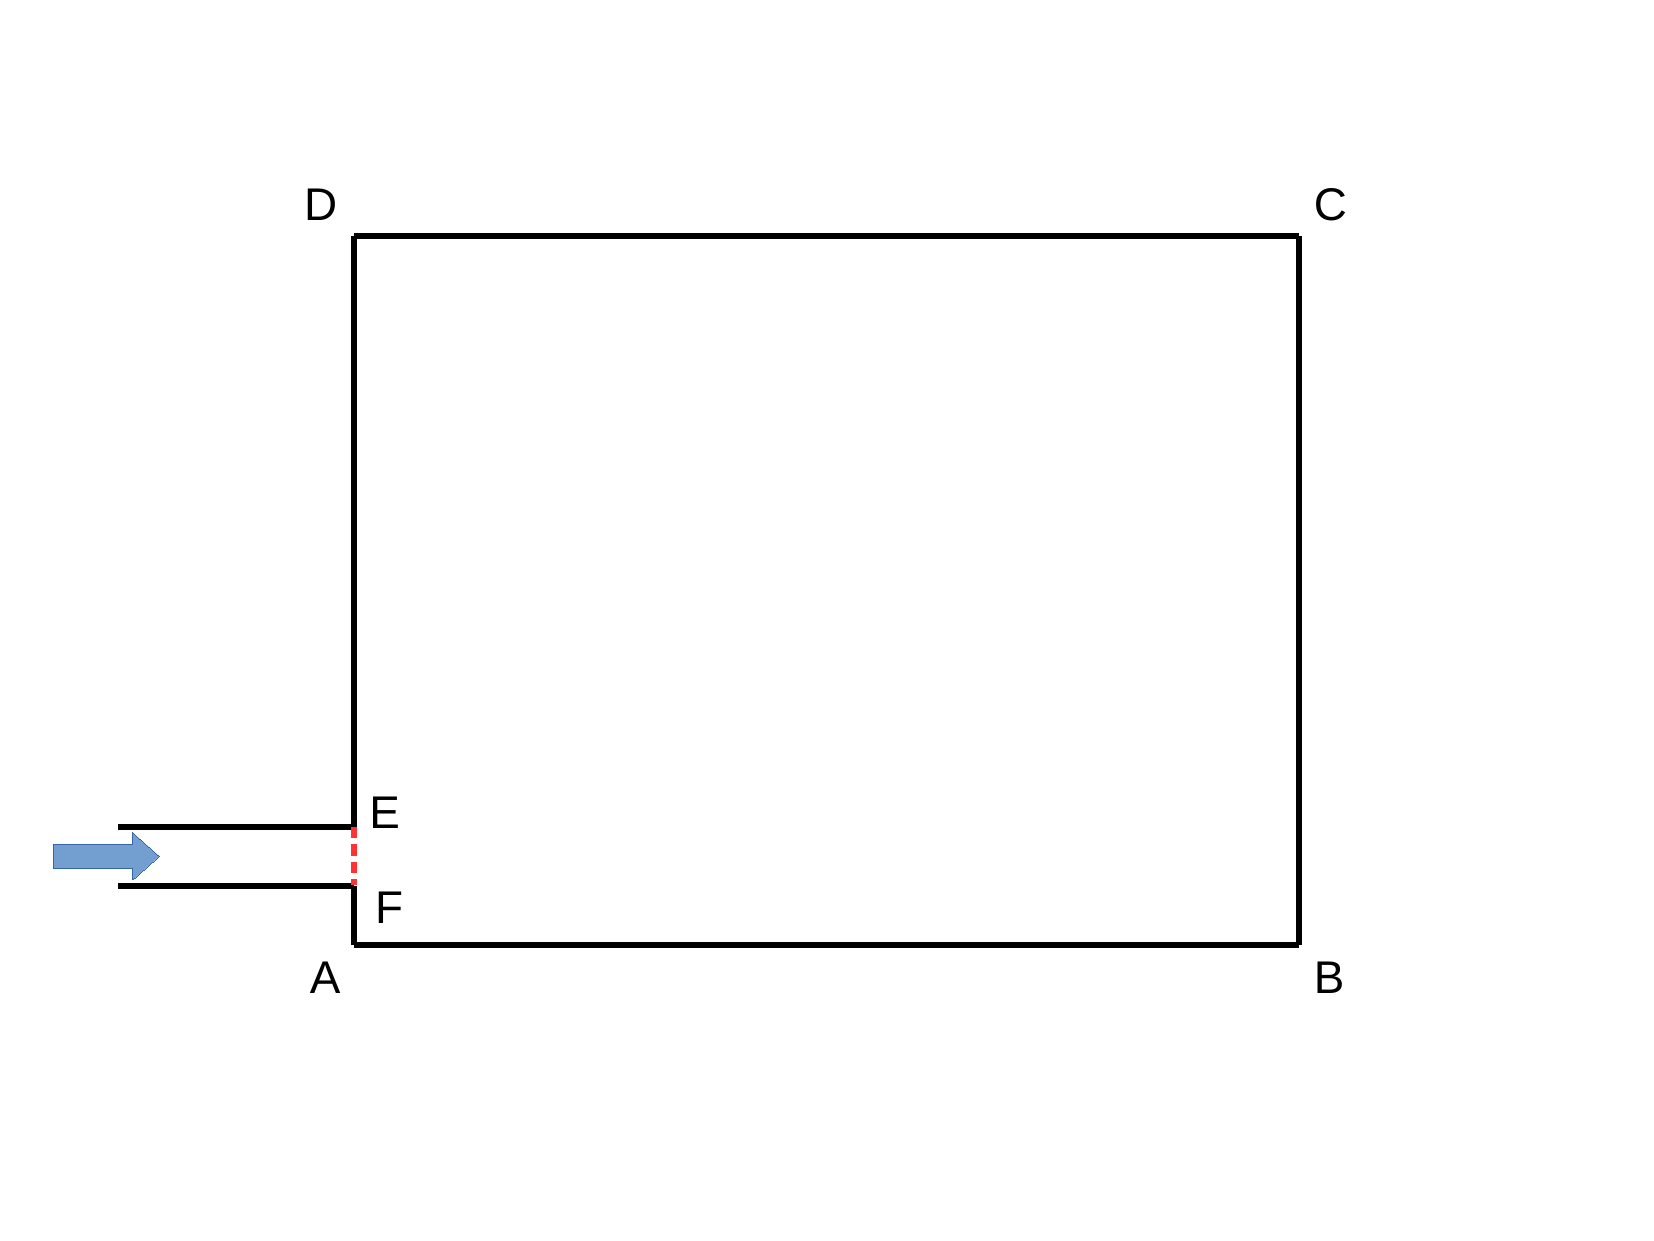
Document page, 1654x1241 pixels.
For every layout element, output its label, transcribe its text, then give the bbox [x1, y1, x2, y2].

text_box [53, 832, 160, 880]
text_box A [295, 944, 356, 1011]
text_box E [354, 779, 415, 846]
text_box B [1299, 944, 1360, 1012]
text_box C [1299, 171, 1362, 238]
text_box F [360, 874, 419, 941]
text_box D [289, 171, 353, 238]
